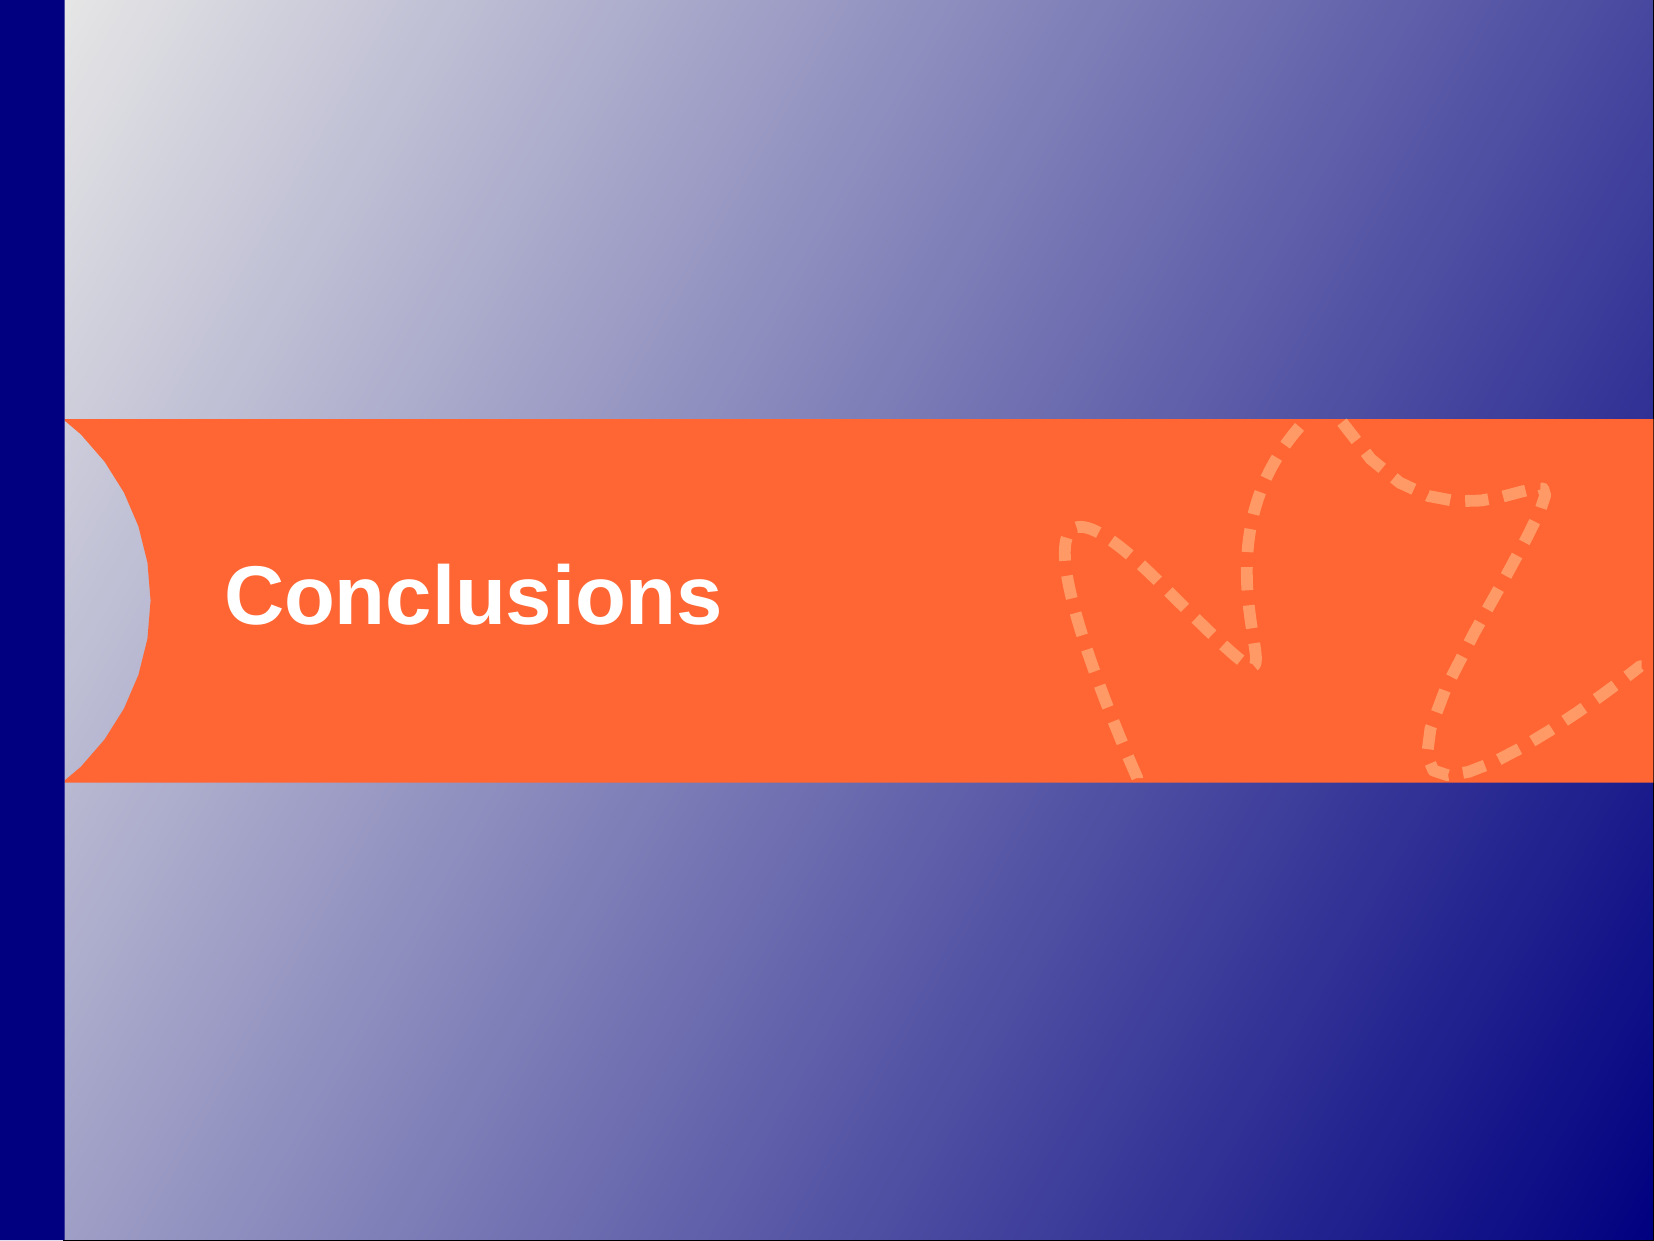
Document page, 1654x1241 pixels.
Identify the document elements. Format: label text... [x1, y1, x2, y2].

title Conclusions [224, 497, 1093, 704]
